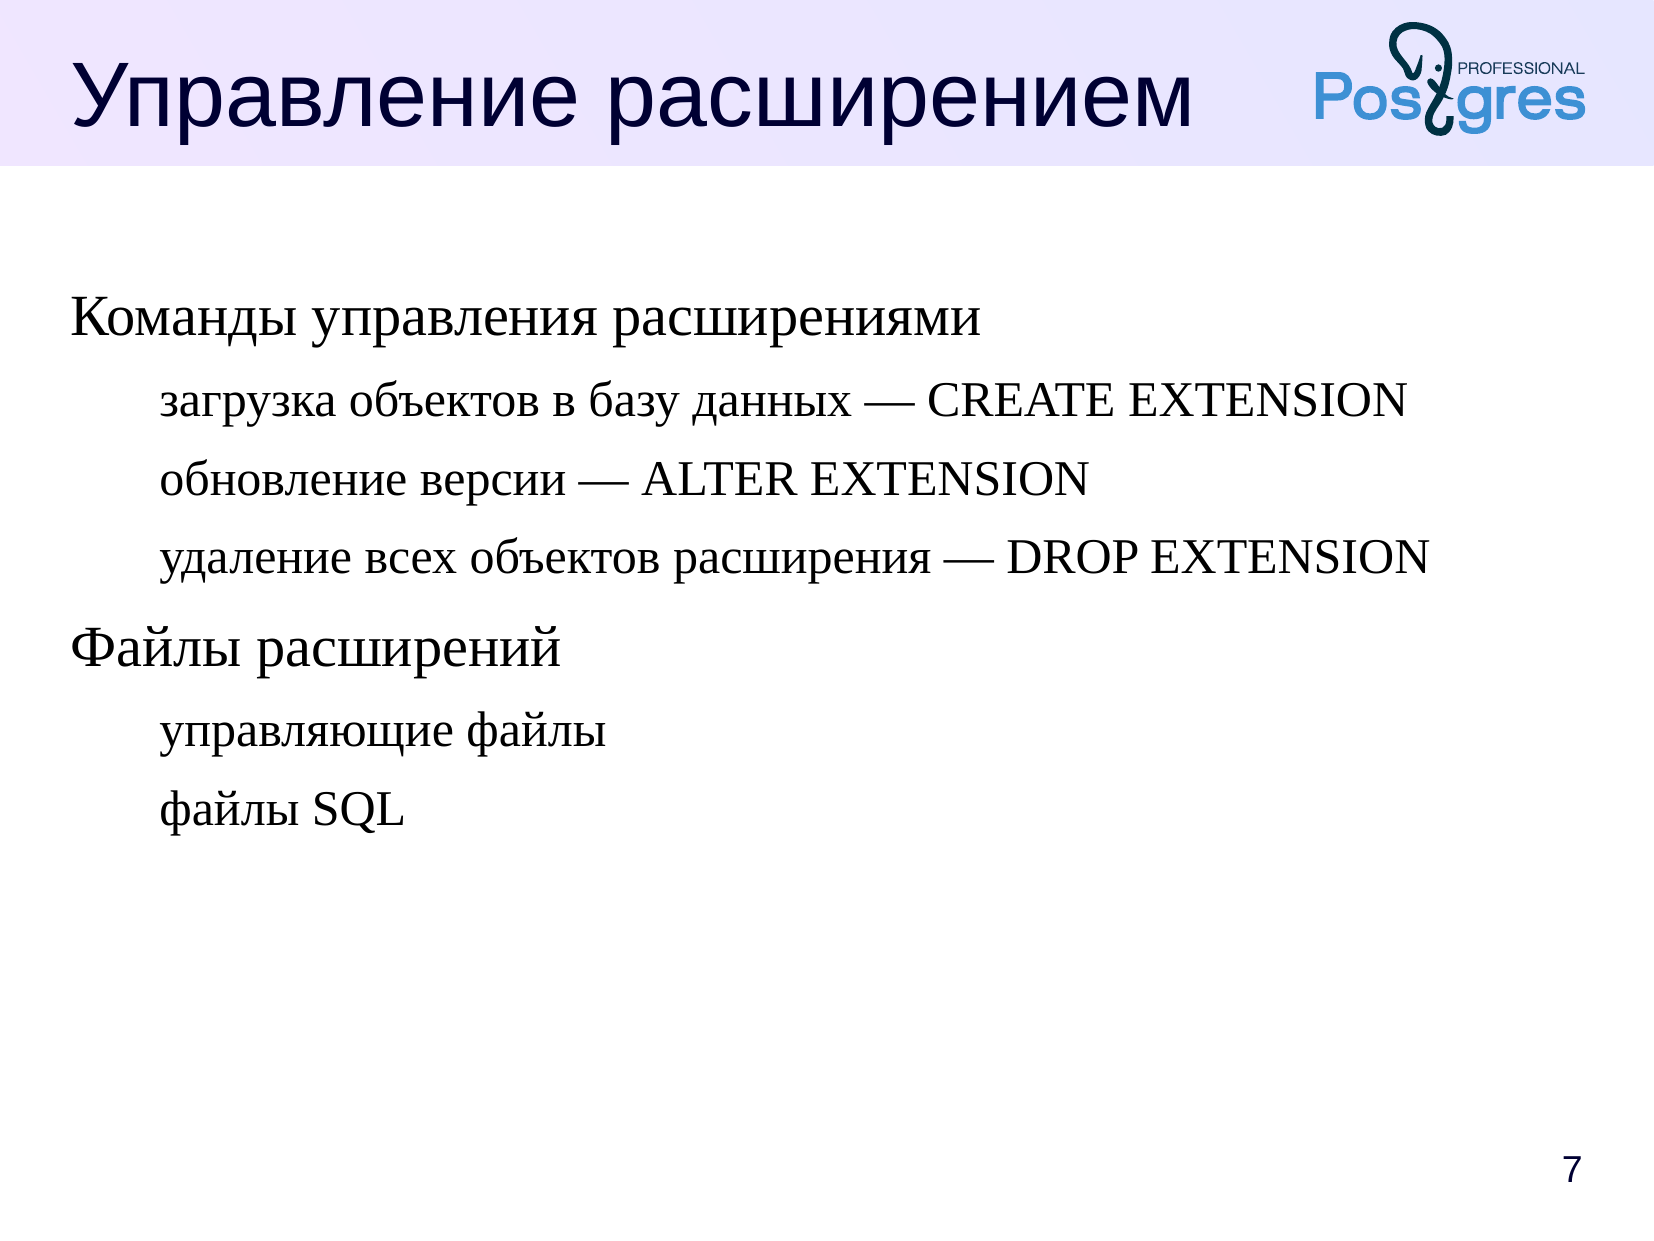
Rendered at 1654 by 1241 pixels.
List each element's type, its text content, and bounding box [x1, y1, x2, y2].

title Управление расширением [70, 43, 1241, 147]
list Команды управления расширениями загрузка объектов в базу данных — CREATE EXTENSION обновление версии — ALTER EXTENSION удаление всех объектов расширения — DROP EXTENSION Файлы расширений управляющие файлы файлы SQL [70, 283, 1583, 1141]
